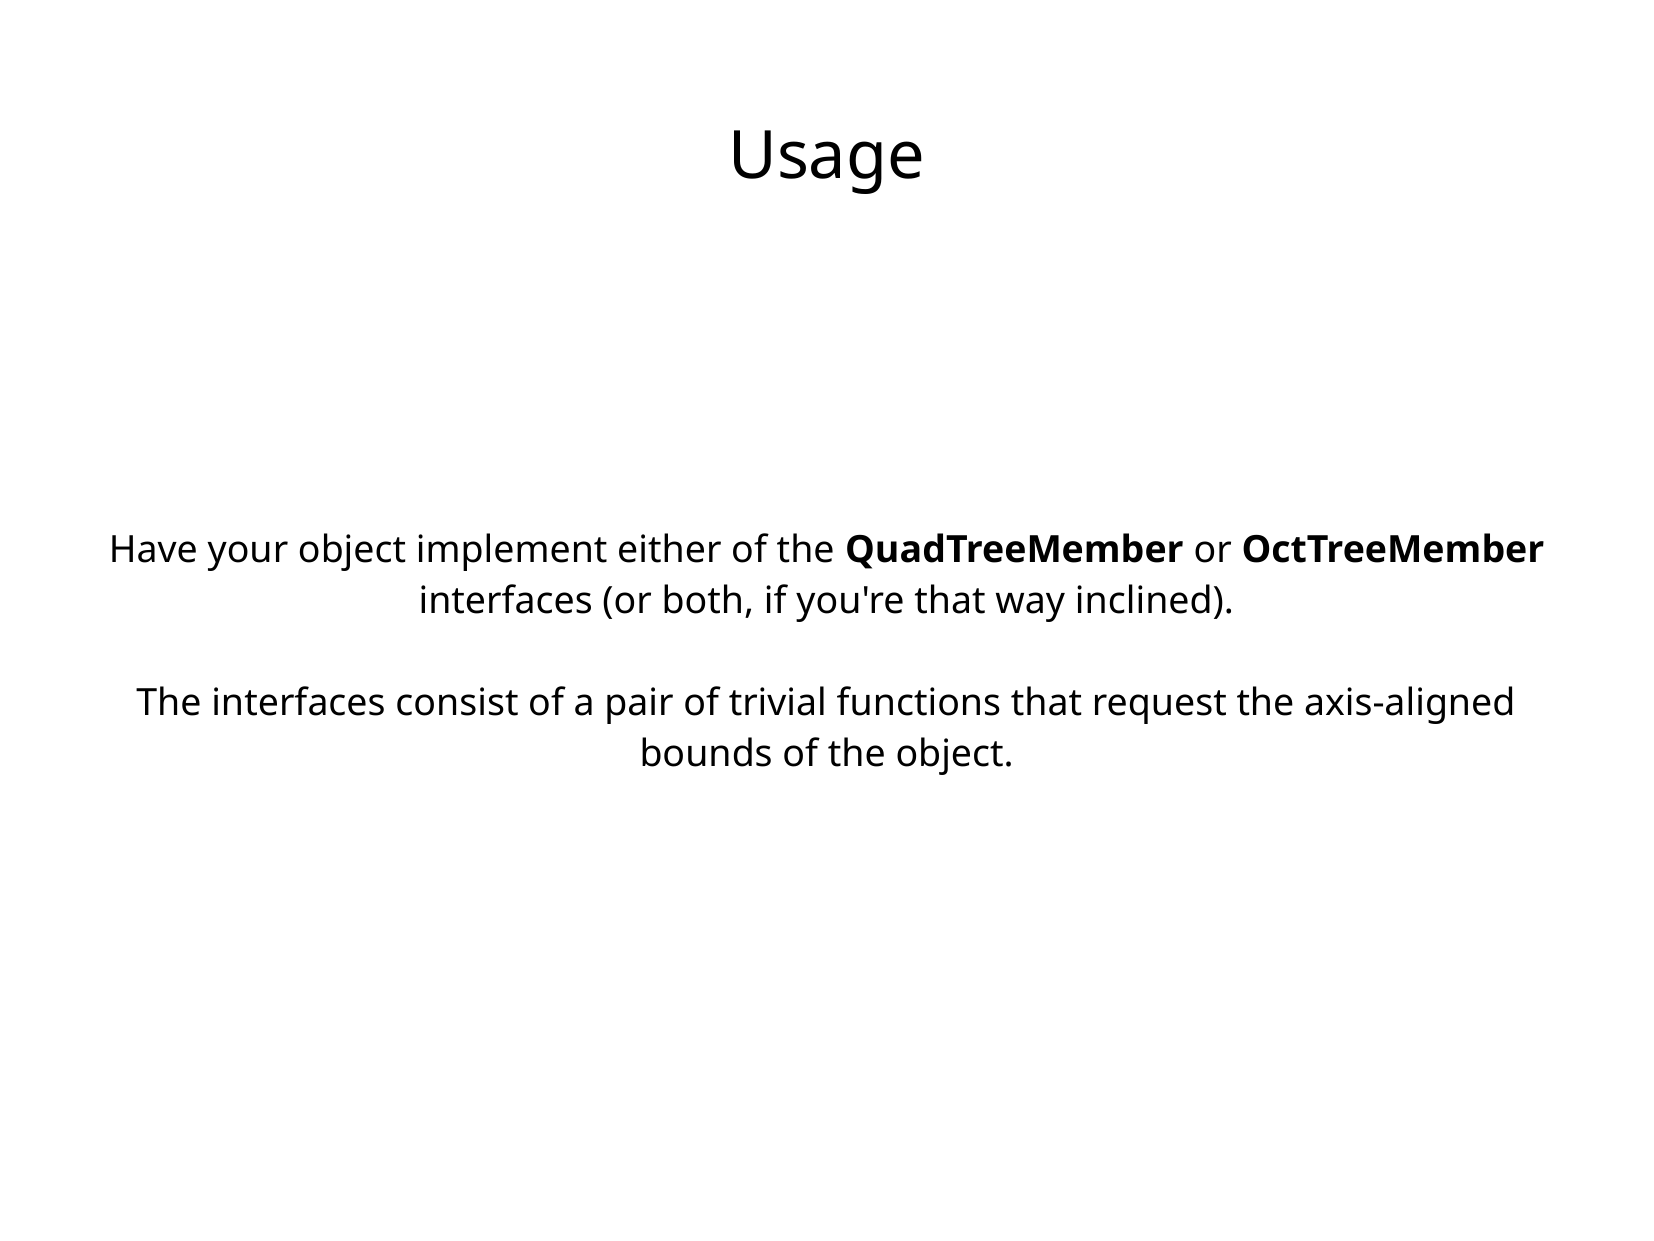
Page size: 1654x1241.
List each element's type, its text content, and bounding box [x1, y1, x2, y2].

title Usage [82, 49, 1571, 257]
subtitle Have your object implement either of the QuadTreeMember or OctTreeMember interfaces (or both, if you're that way inclined). The interfaces consist of a pair of trivial functions that request the axis-aligned bounds of the object. [82, 290, 1571, 1010]
